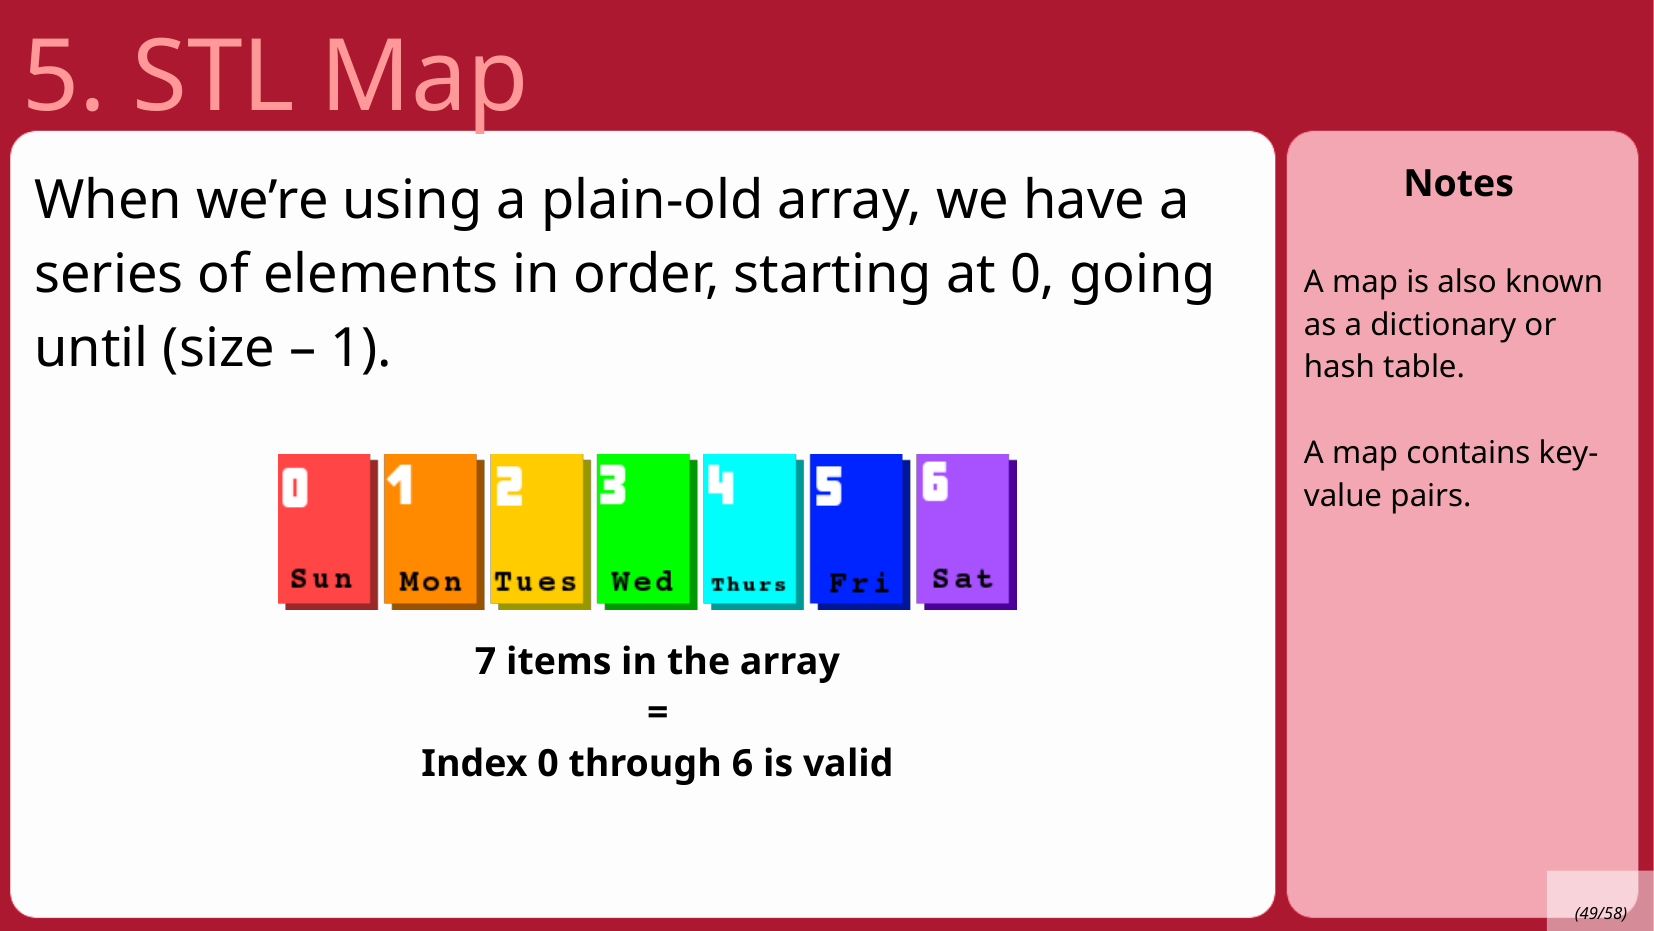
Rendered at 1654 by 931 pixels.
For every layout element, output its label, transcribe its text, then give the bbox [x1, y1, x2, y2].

text_box Notes A map is also known as a dictionary or hash table. A map contains key-value pairs. [1289, 149, 1629, 460]
text_box 7 items in the array = Index 0 through 6 is valid [228, 640, 1088, 782]
text_box When we’re using a plain-old array, we have a series of elements in order, starting at 0, going until (size – 1). [34, 160, 1248, 373]
title 5. STL Map [22, 7, 1511, 136]
picture [0, 0, 1654, 931]
text_box (<number>/58) [1546, 877, 1654, 931]
